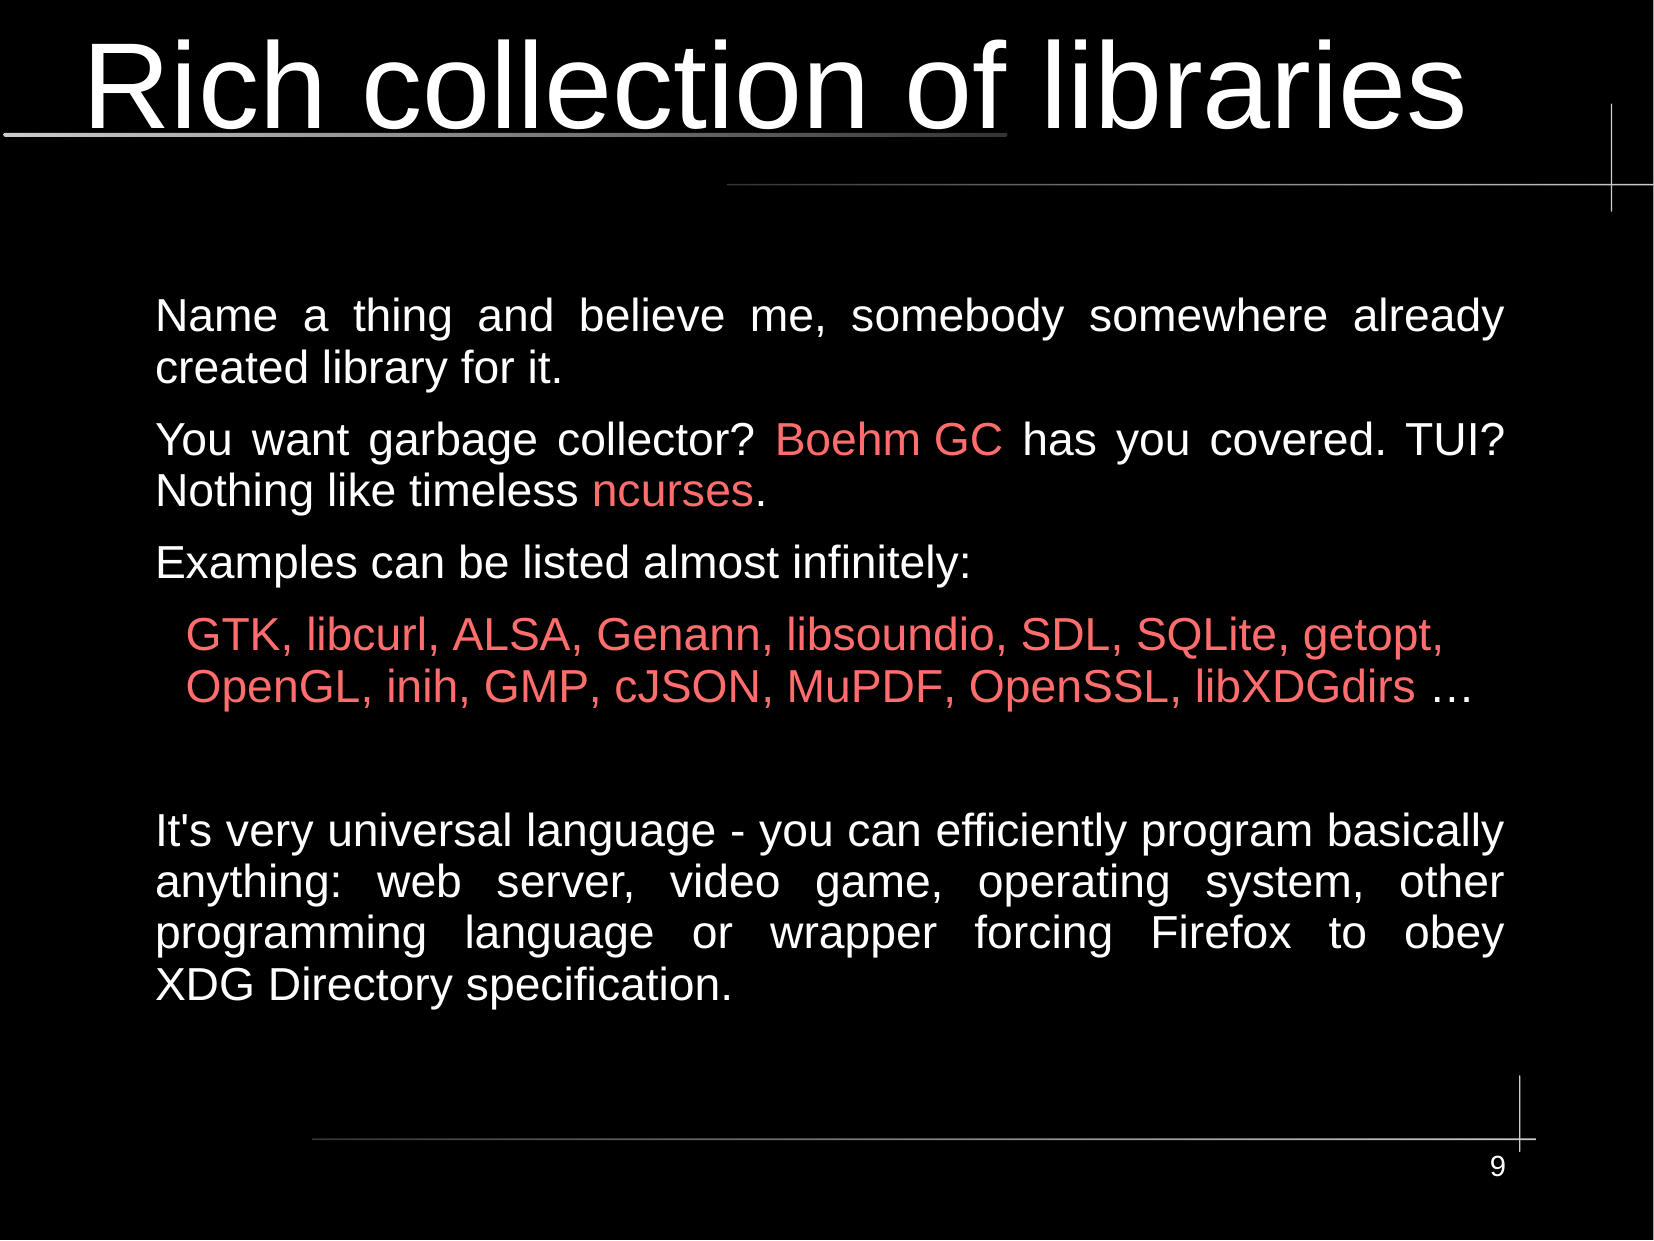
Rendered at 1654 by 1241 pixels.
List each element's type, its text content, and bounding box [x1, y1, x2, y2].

title Rich collection of libraries [23, 15, 1589, 158]
list Name a thing and believe me, somebody somewhere already created library for it. You want garbage collector? Boehm GC has you covered. TUI? Nothing like timeless ncurses. Examples can be listed almost infinitely: GTK, libcurl, ALSA, Genann, libsoundio, SDL, SQLite, getopt, OpenGL, inih, GMP, cJSON, MuPDF, OpenSSL, libXDGdirs … It's very universal language - you can efficiently program basically anything: web server, video game, operating system, other programming language or wrapper forcing Firefox to obey XDG Directory specification. [118, 290, 1506, 1063]
